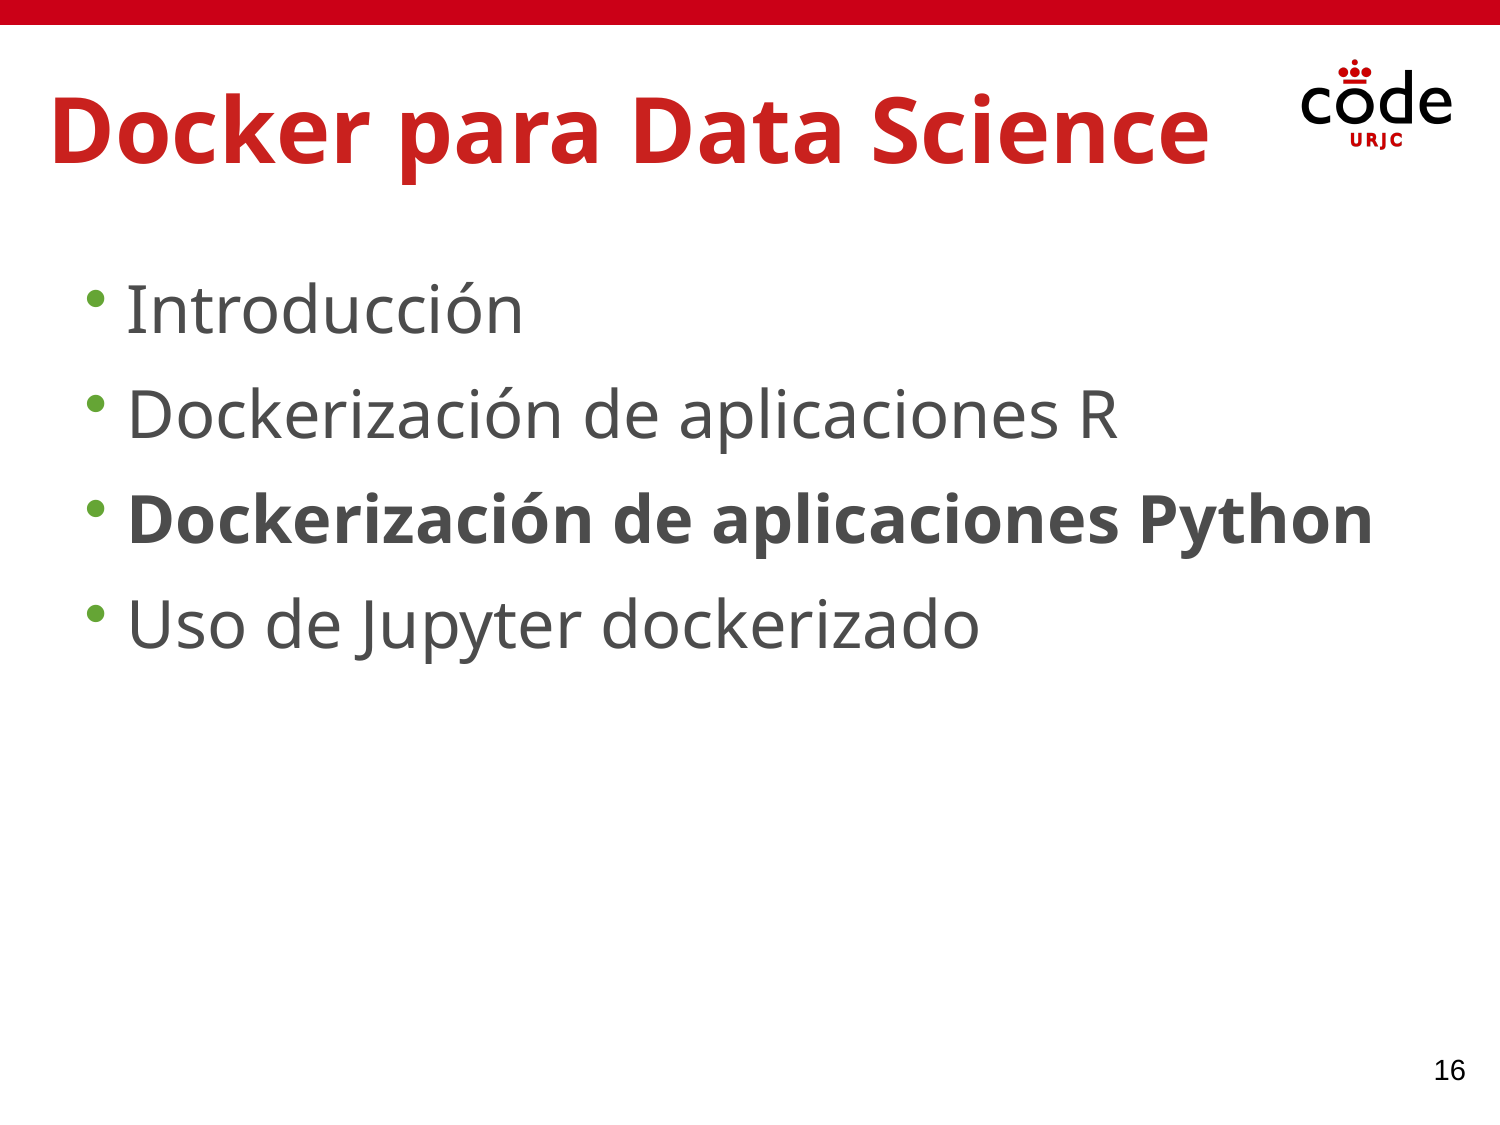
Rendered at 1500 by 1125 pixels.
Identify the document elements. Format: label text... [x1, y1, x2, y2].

title Docker para Data Science [32, 79, 1413, 189]
picture [1284, 50, 1468, 161]
list Introducción Dockerización de aplicaciones R Dockerización de aplicaciones Python Uso de Jupyter dockerizado [51, 259, 1436, 1006]
